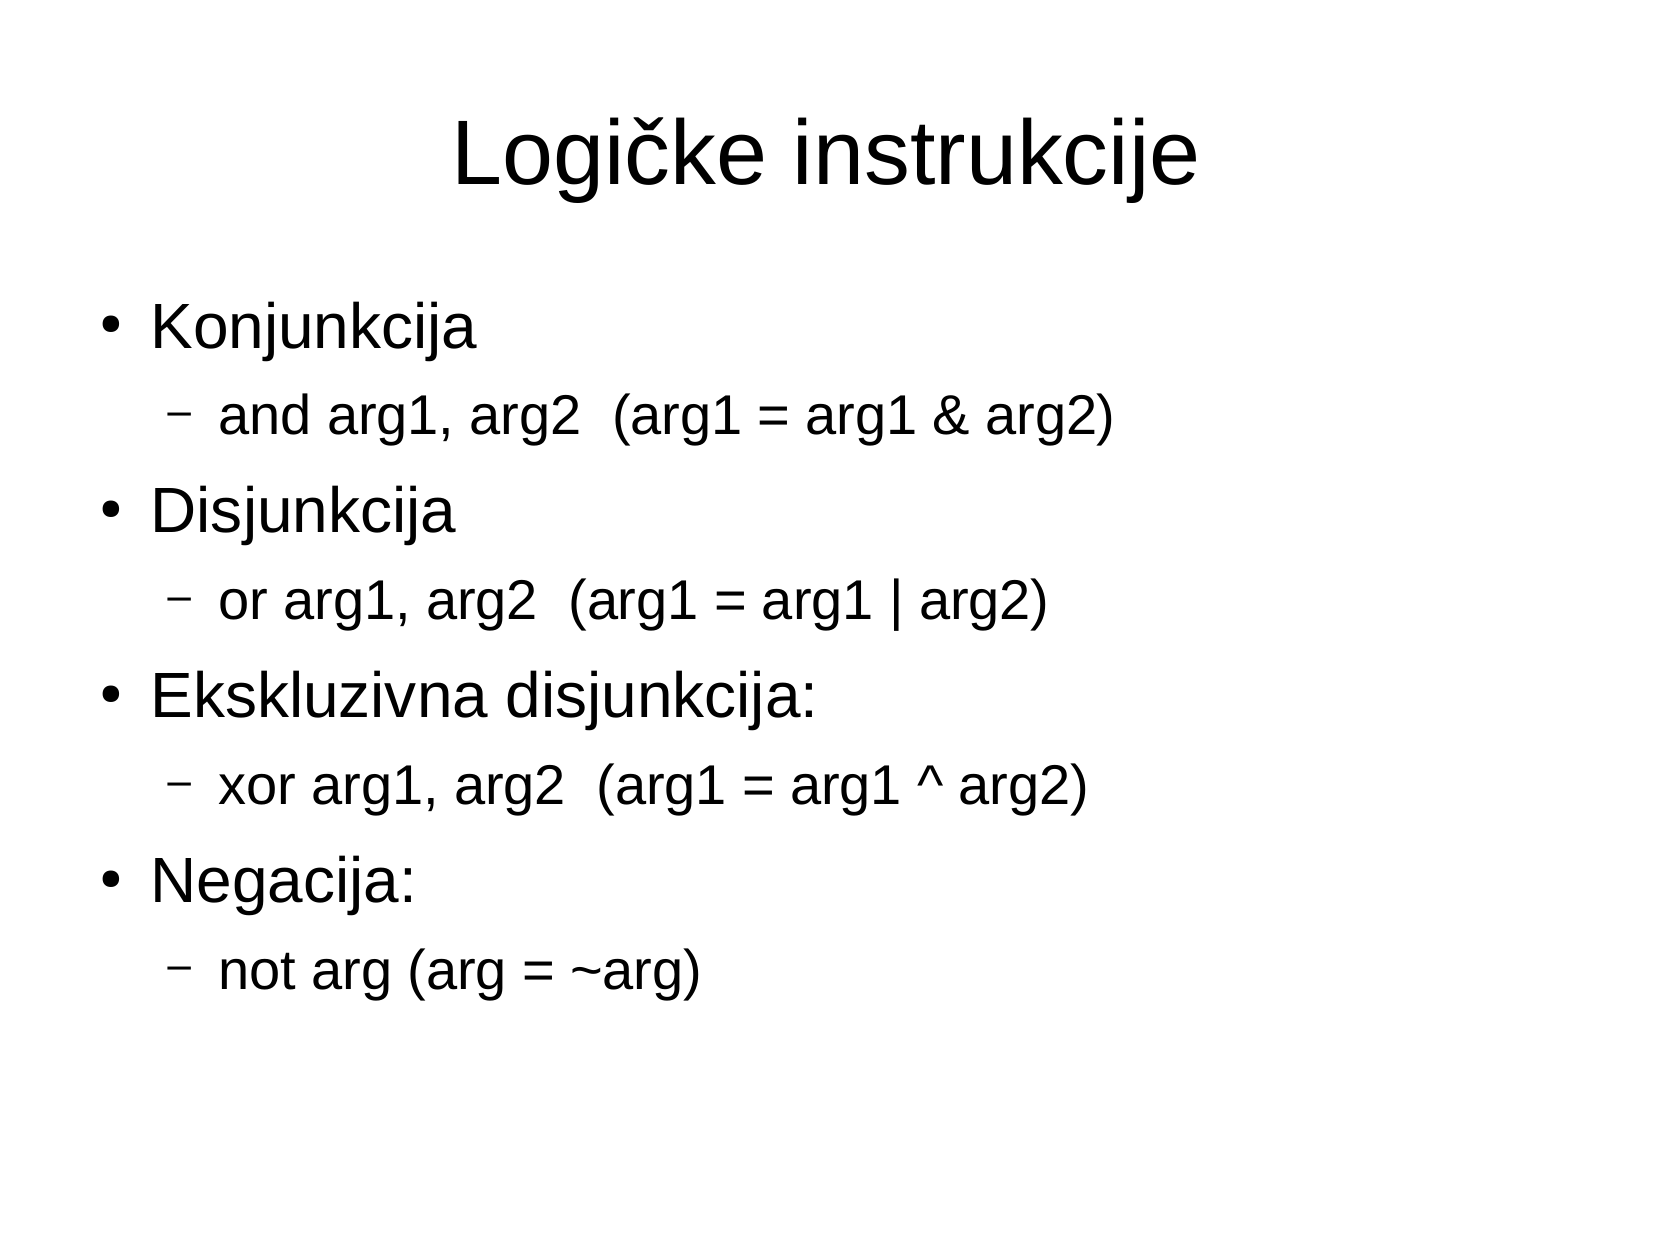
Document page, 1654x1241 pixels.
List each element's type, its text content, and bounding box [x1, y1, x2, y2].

list Konjunkcija and arg1, arg2 (arg1 = arg1 & arg2) Disjunkcija or arg1, arg2 (arg1 = arg1 | arg2) Ekskluzivna disjunkcija: xor arg1, arg2 (arg1 = arg1 ^ arg2) Negacija: not arg (arg = ~arg) [82, 290, 1571, 1010]
title Logičke instrukcije [82, 49, 1571, 257]
